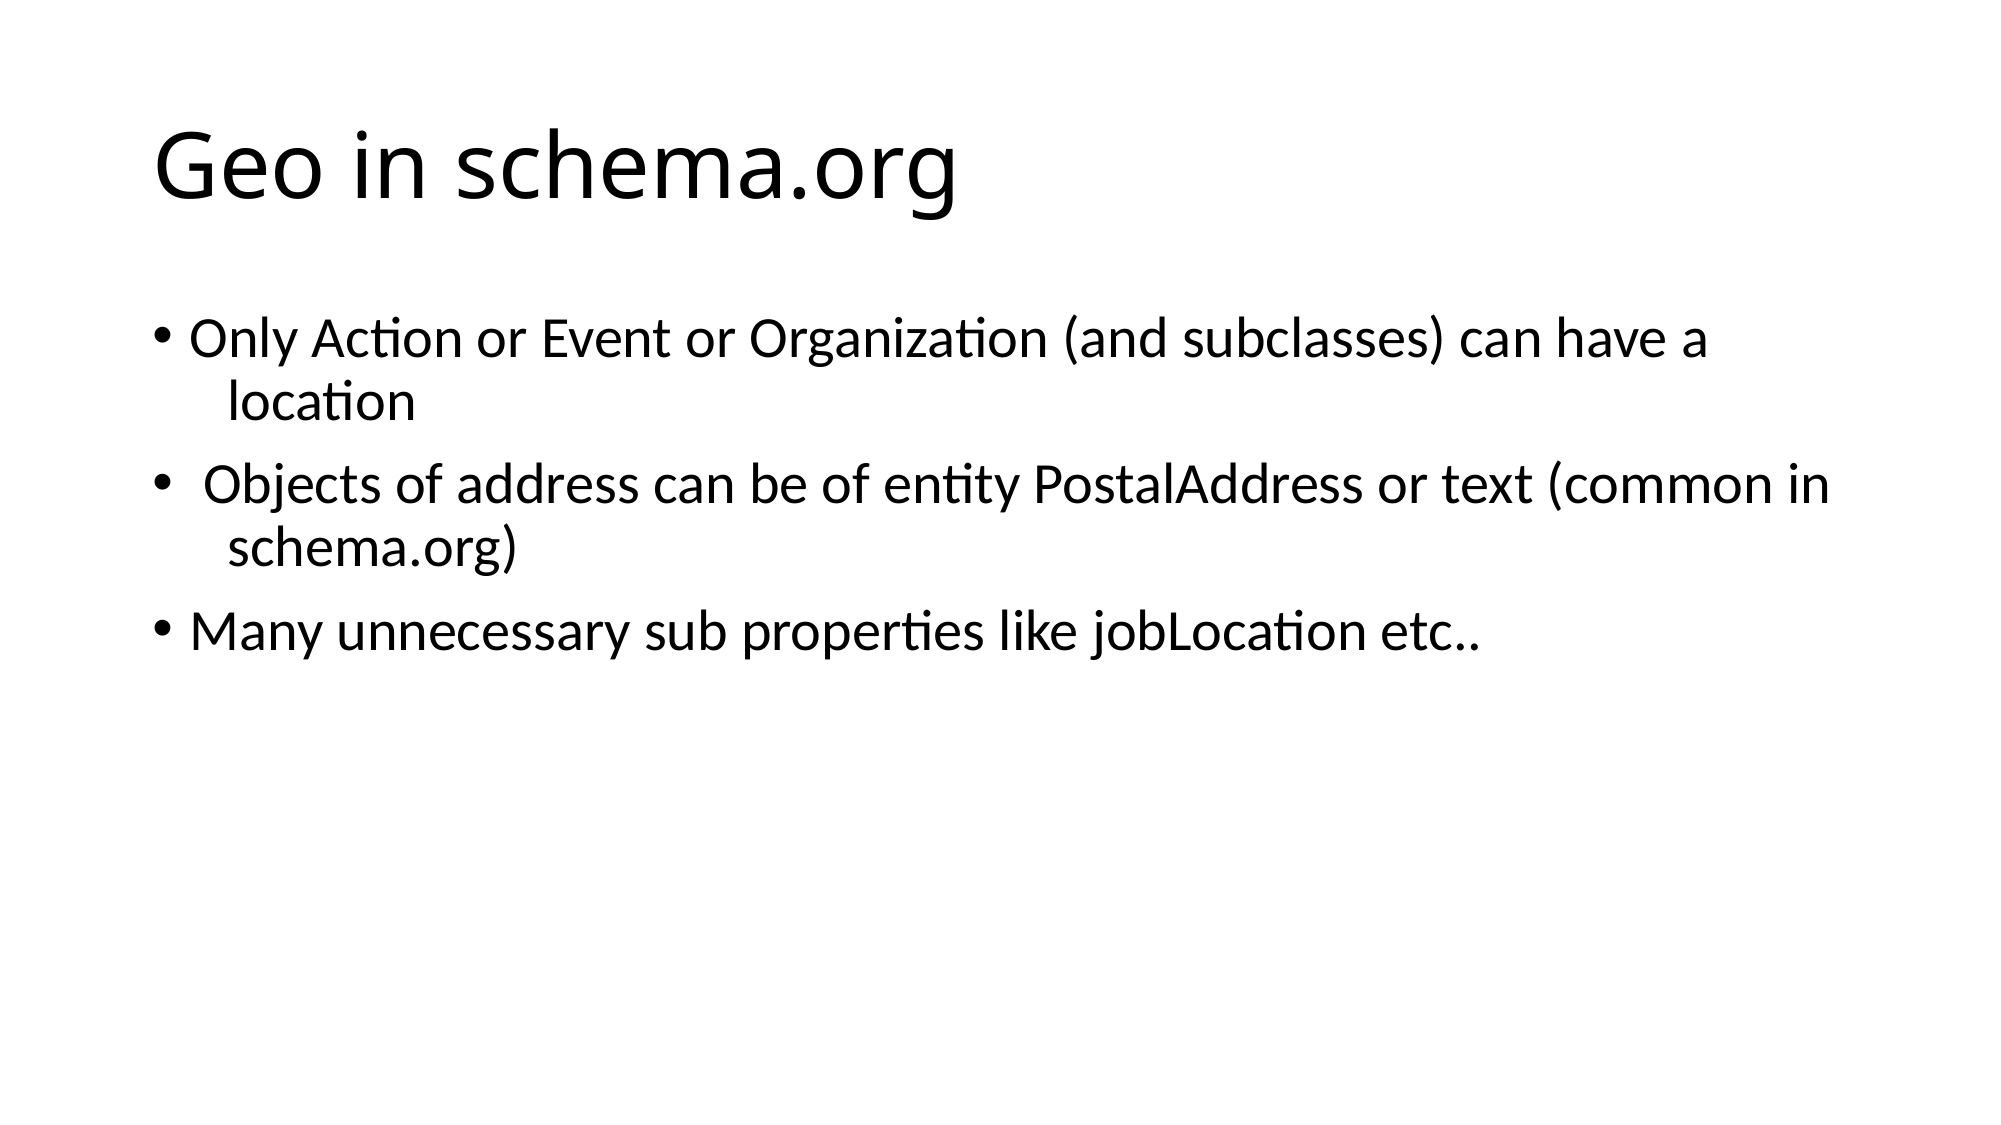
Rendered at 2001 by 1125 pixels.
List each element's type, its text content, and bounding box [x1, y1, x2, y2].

list Only Action or Event or Organization (and subclasses) can have a location Objects of address can be of entity PostalAddress or text (common in schema.org) Many unnecessary sub properties like jobLocation etc.. [137, 299, 1863, 1014]
title Geo in schema.org [137, 59, 1863, 278]
